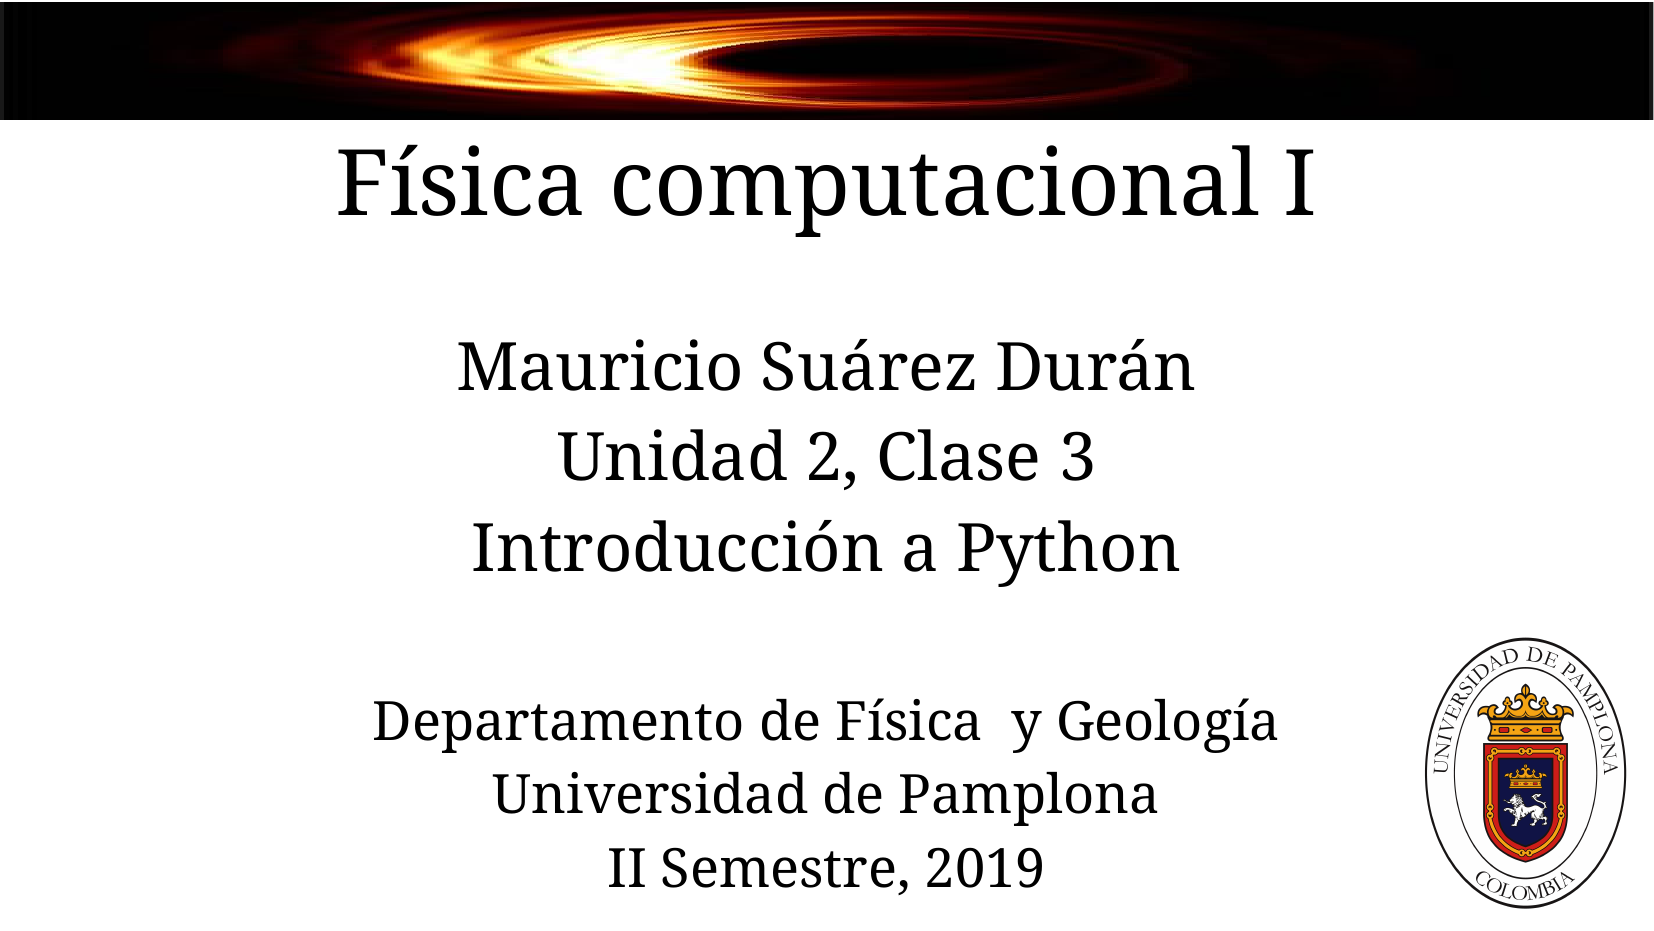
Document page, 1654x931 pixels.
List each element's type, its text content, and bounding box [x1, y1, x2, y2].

title Física computacional I [82, 121, 1571, 258]
subtitle Mauricio Suárez Durán Unidad 2, Clase 3 Introducción a Python Departamento de Física y Geología Universidad de Pamplona II Semestre, 2019 [82, 341, 1571, 882]
picture [1415, 629, 1636, 918]
picture [0, 2, 1654, 121]
